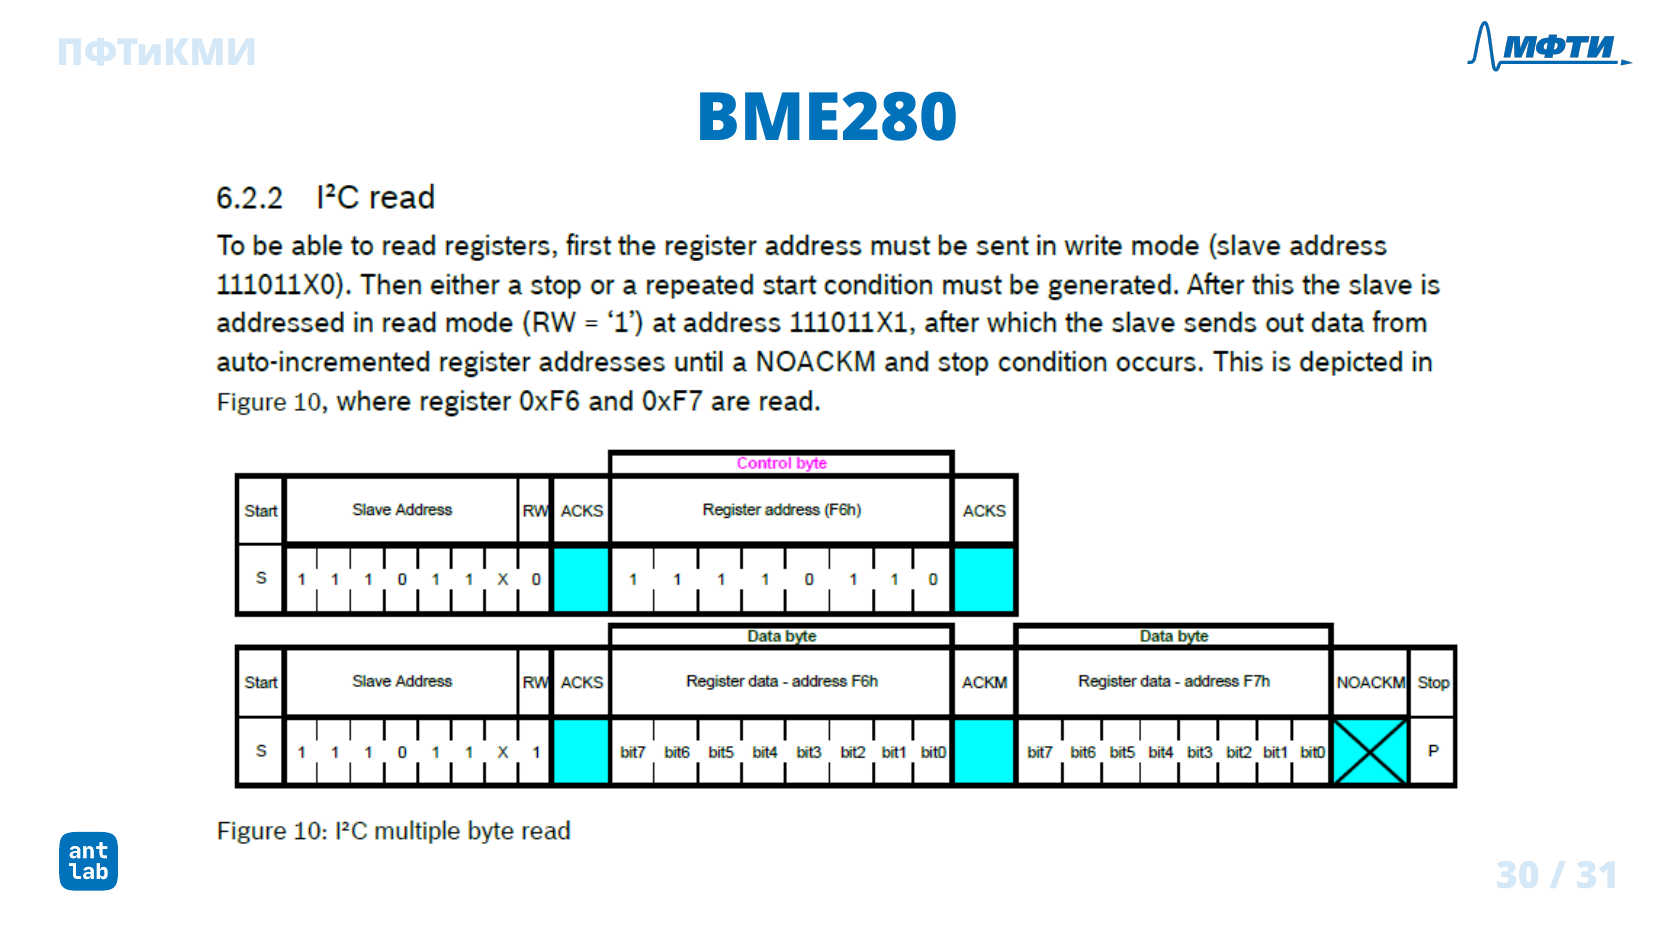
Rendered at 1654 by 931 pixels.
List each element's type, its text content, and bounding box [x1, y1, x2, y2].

picture [1446, 0, 1654, 93]
picture [206, 168, 1475, 857]
title BME280 [82, 20, 1571, 209]
